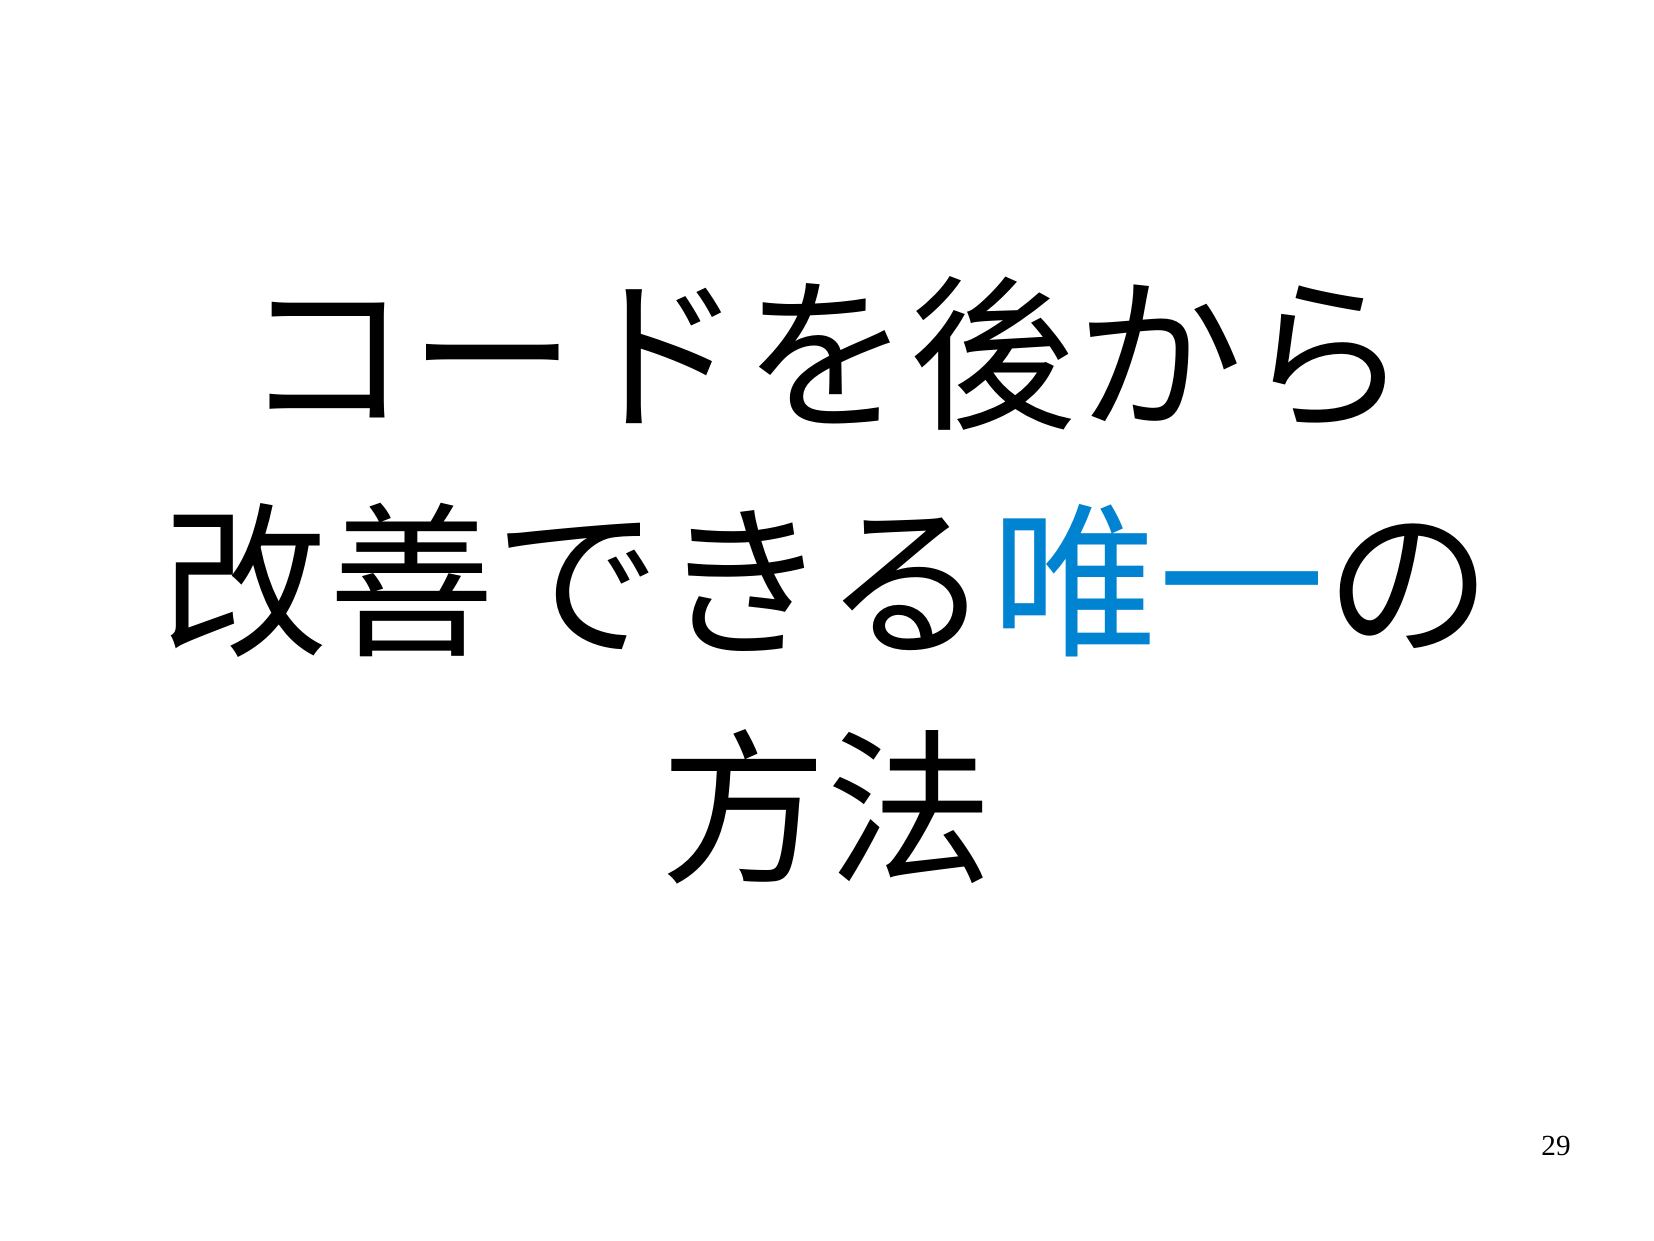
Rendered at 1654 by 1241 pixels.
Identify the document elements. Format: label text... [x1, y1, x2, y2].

subtitle コードを後から 改善できる唯一の 方法 [82, 56, 1571, 1102]
